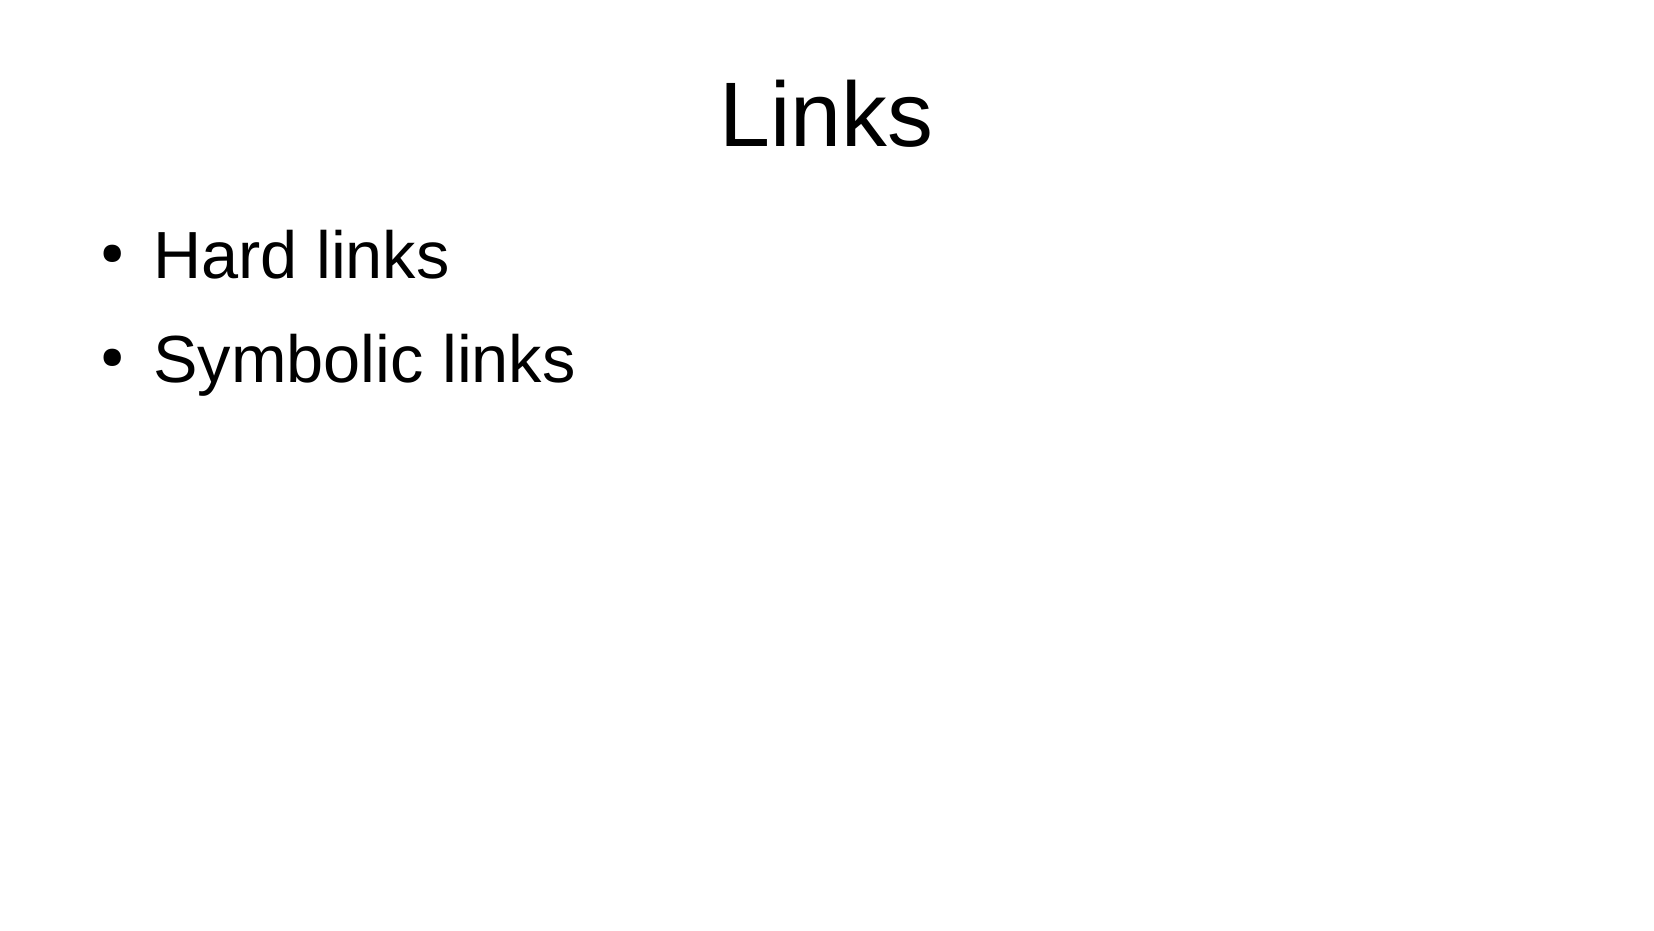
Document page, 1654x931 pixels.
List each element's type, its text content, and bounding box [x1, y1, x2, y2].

title Links [82, 37, 1571, 193]
list Hard links Symbolic links [82, 217, 1571, 758]
